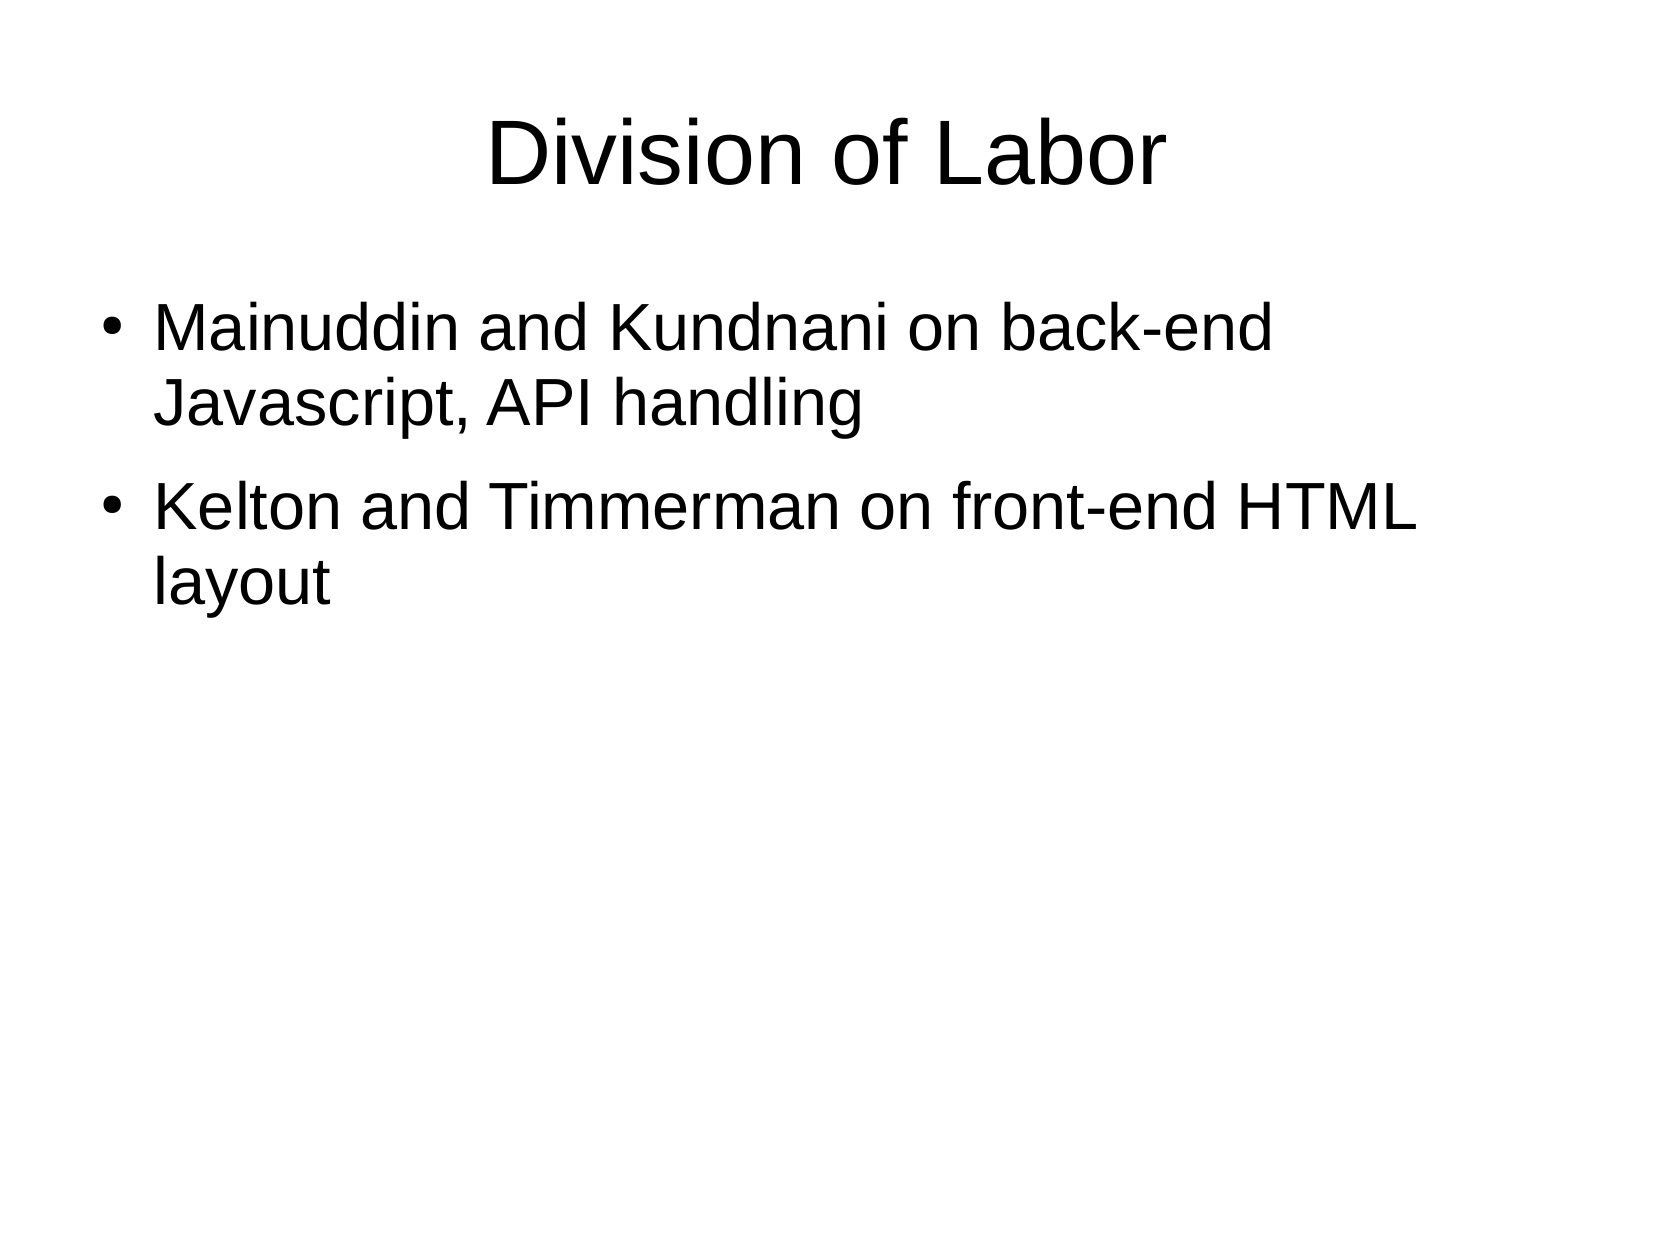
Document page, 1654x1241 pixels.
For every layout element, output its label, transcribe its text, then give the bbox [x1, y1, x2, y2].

list Mainuddin and Kundnani on back-end Javascript, API handling Kelton and Timmerman on front-end HTML layout [82, 290, 1571, 1010]
title Division of Labor [82, 49, 1571, 257]
